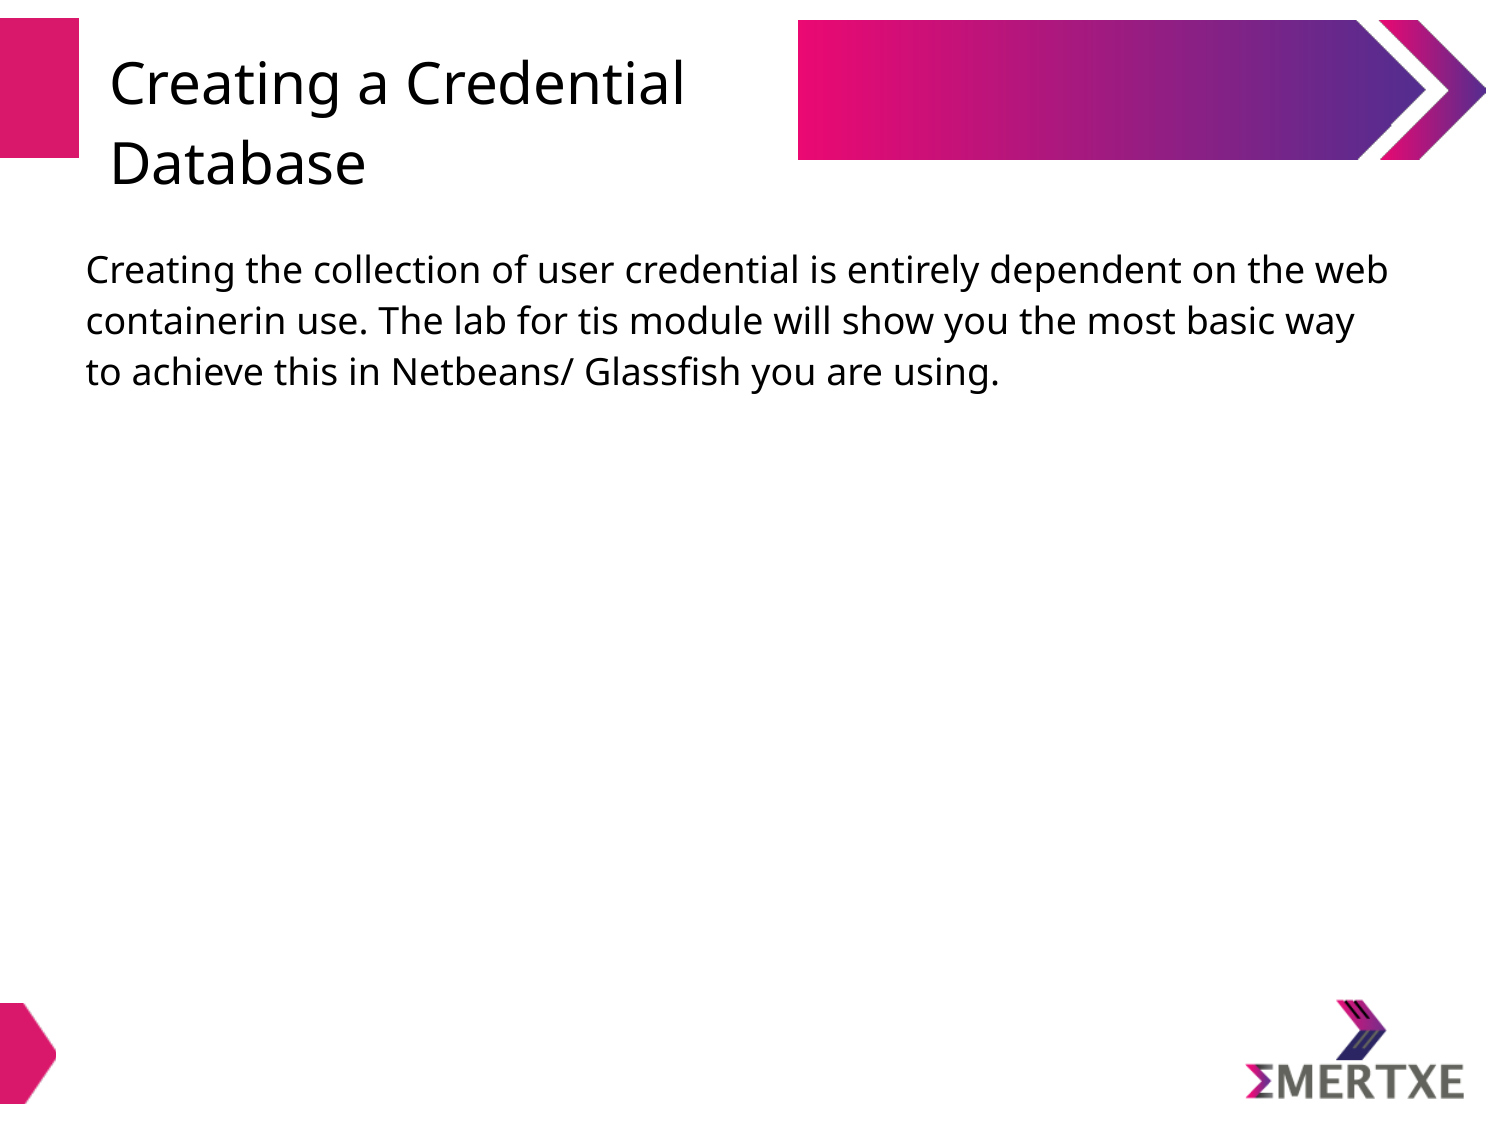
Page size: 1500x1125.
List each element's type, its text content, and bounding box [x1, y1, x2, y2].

picture [1245, 996, 1465, 1099]
text_box Creating the collection of user credential is entirely dependent on the web containerin use. The lab for tis module will show you the most basic way to achieve this in Netbeans/ Glassfish you are using. [70, 236, 1406, 468]
picture [798, 20, 1486, 160]
text_box Creating a Credential Database [94, 35, 745, 187]
